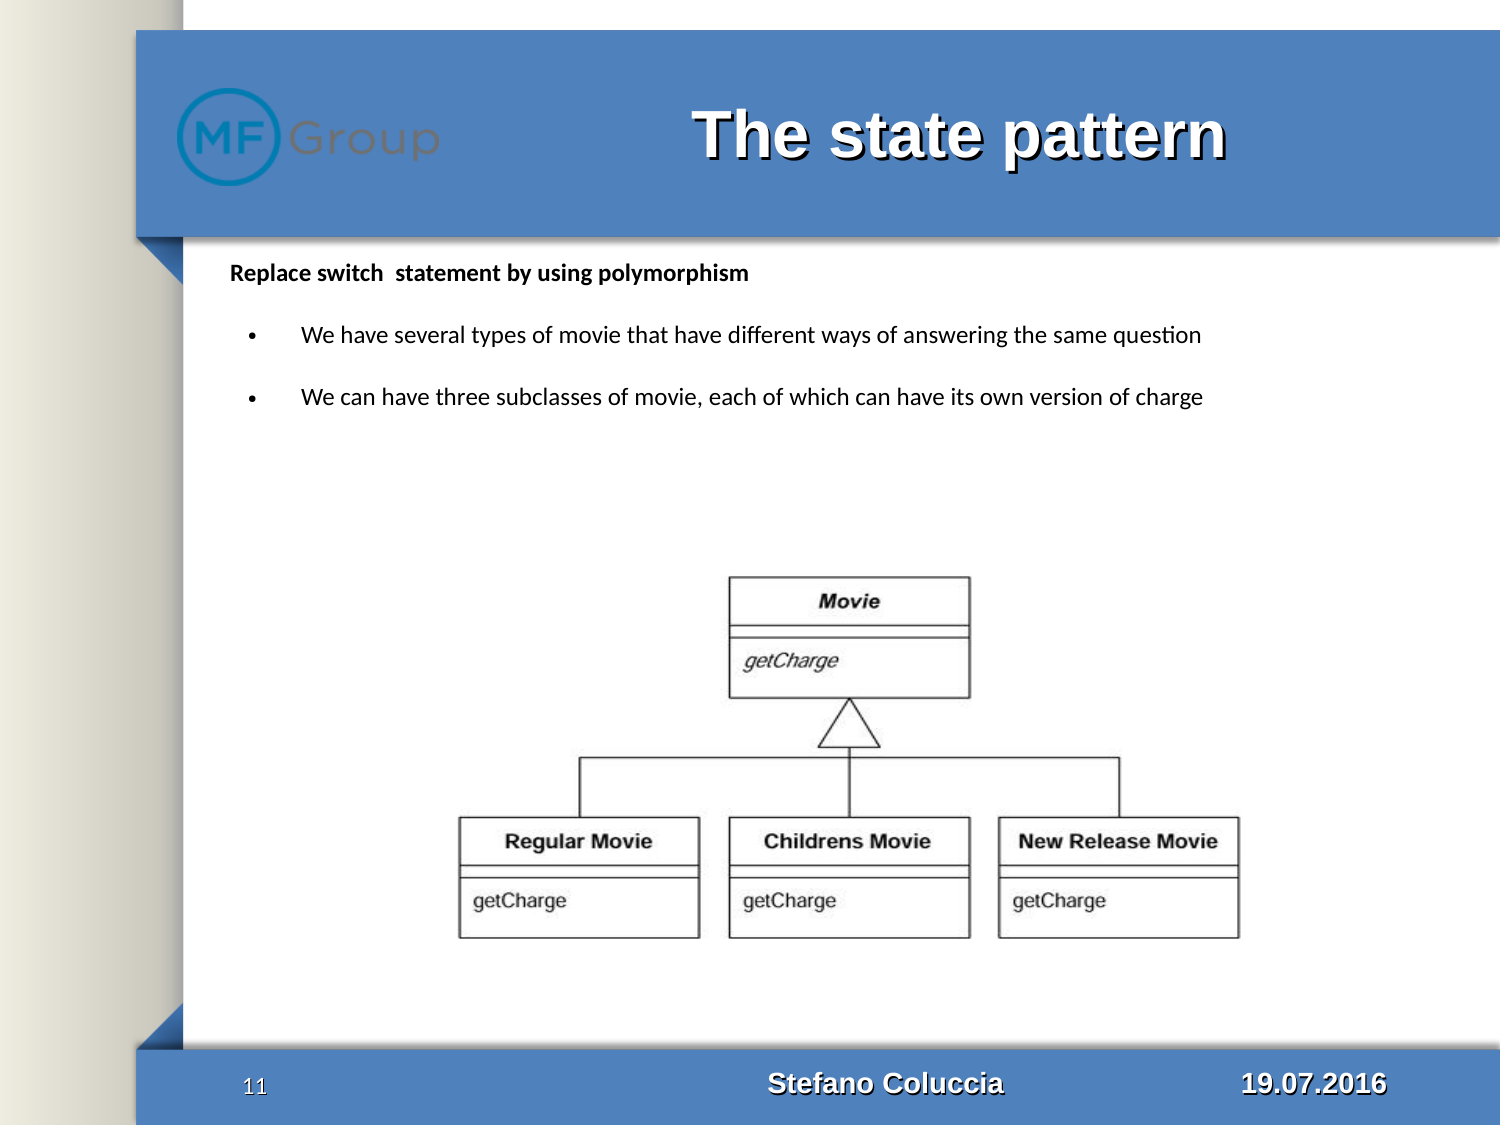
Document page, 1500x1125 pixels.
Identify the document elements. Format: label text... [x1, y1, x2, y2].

title 19.07.2016 [1151, 1062, 1477, 1105]
title The state pattern [442, 57, 1477, 211]
title Stefano Coluccia [738, 1062, 1034, 1105]
picture [0, 0, 1500, 1125]
list Replace switch statement by using polymorphism We have several types of movie that have different ways of answering the same question We can have three subclasses of movie, each of which can have its own version of charge [230, 262, 1477, 434]
